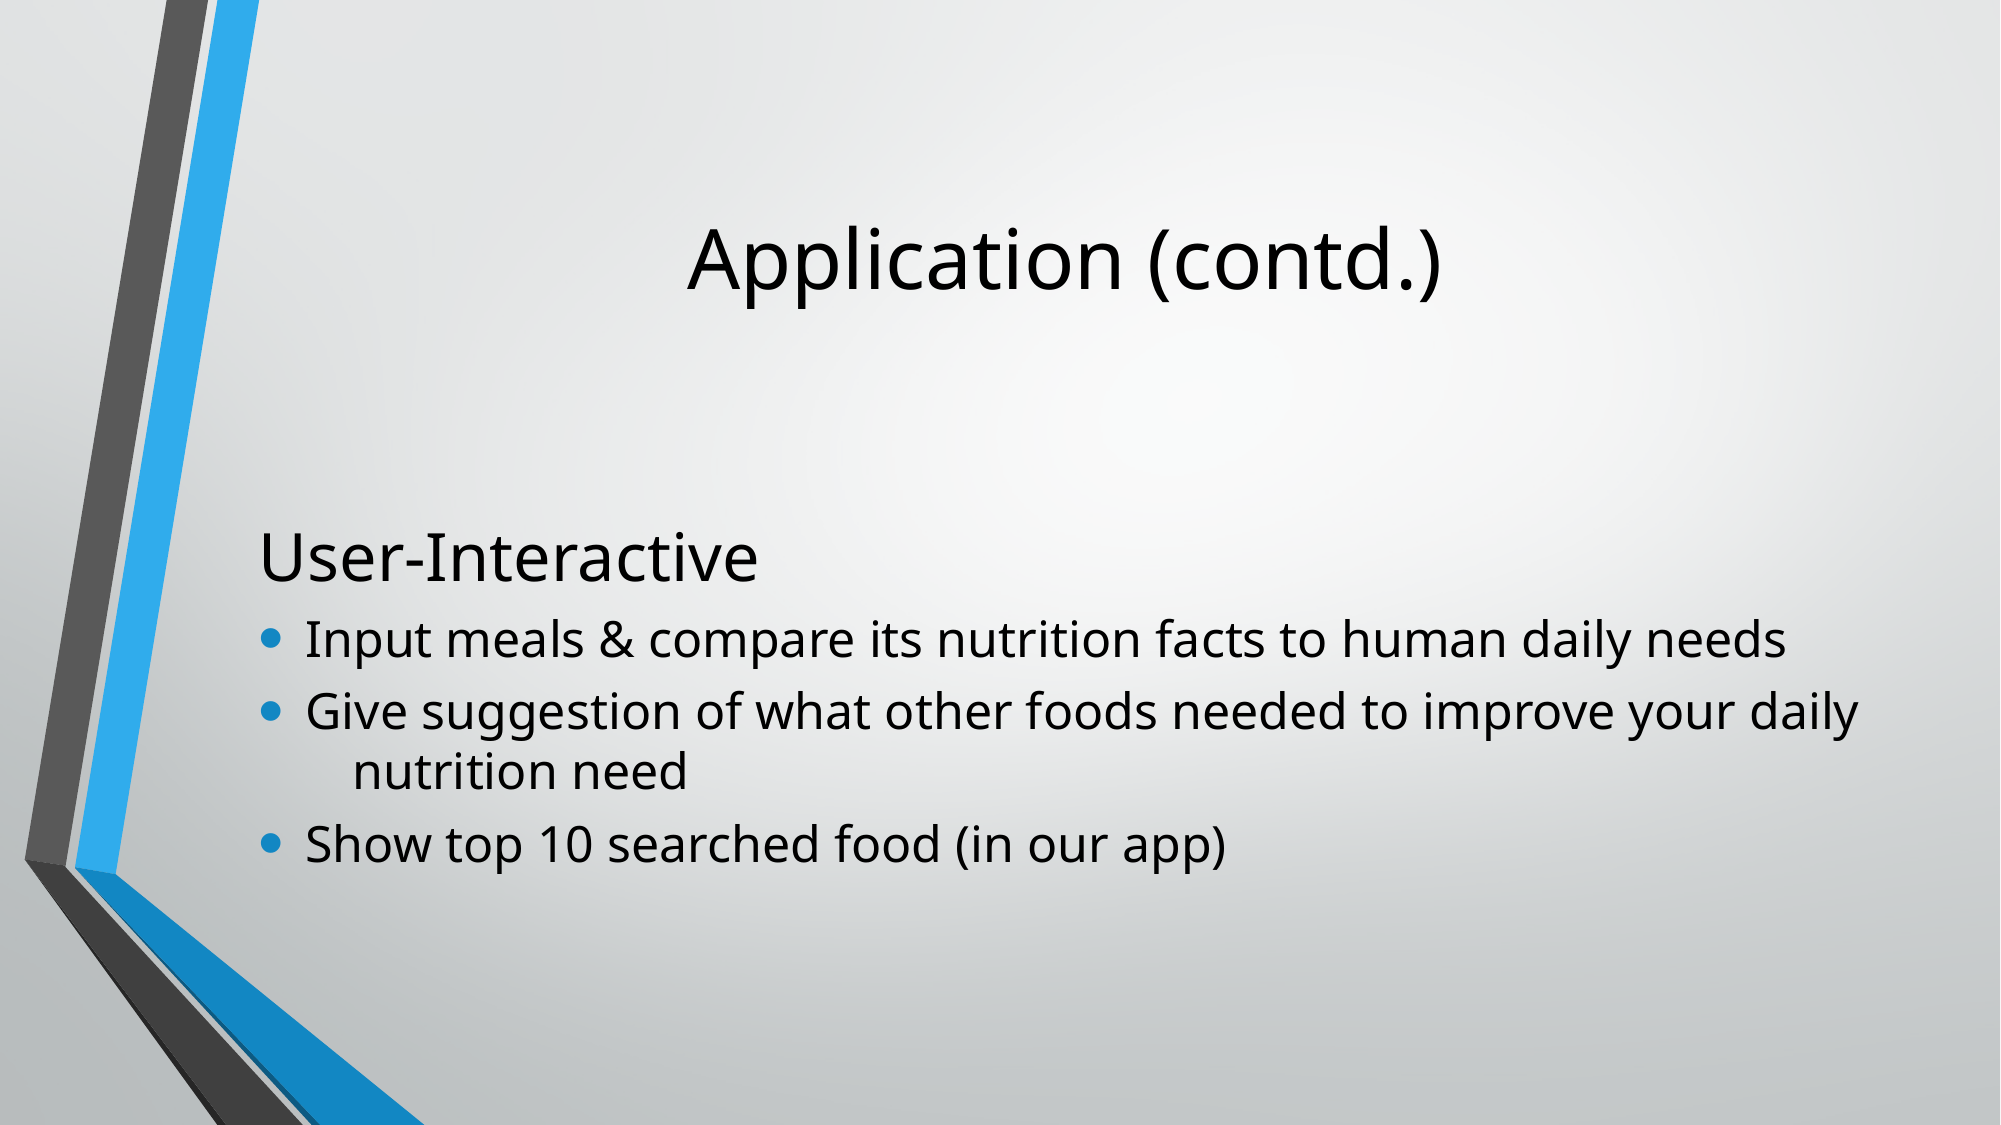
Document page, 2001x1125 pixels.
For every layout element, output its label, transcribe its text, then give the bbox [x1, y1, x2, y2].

list User-Interactive Input meals & compare its nutrition facts to human daily needs Give suggestion of what other foods needed to improve your daily nutrition need Show top 10 searched food (in our app) [243, 437, 1887, 950]
title Application (contd.) [243, 112, 1887, 400]
